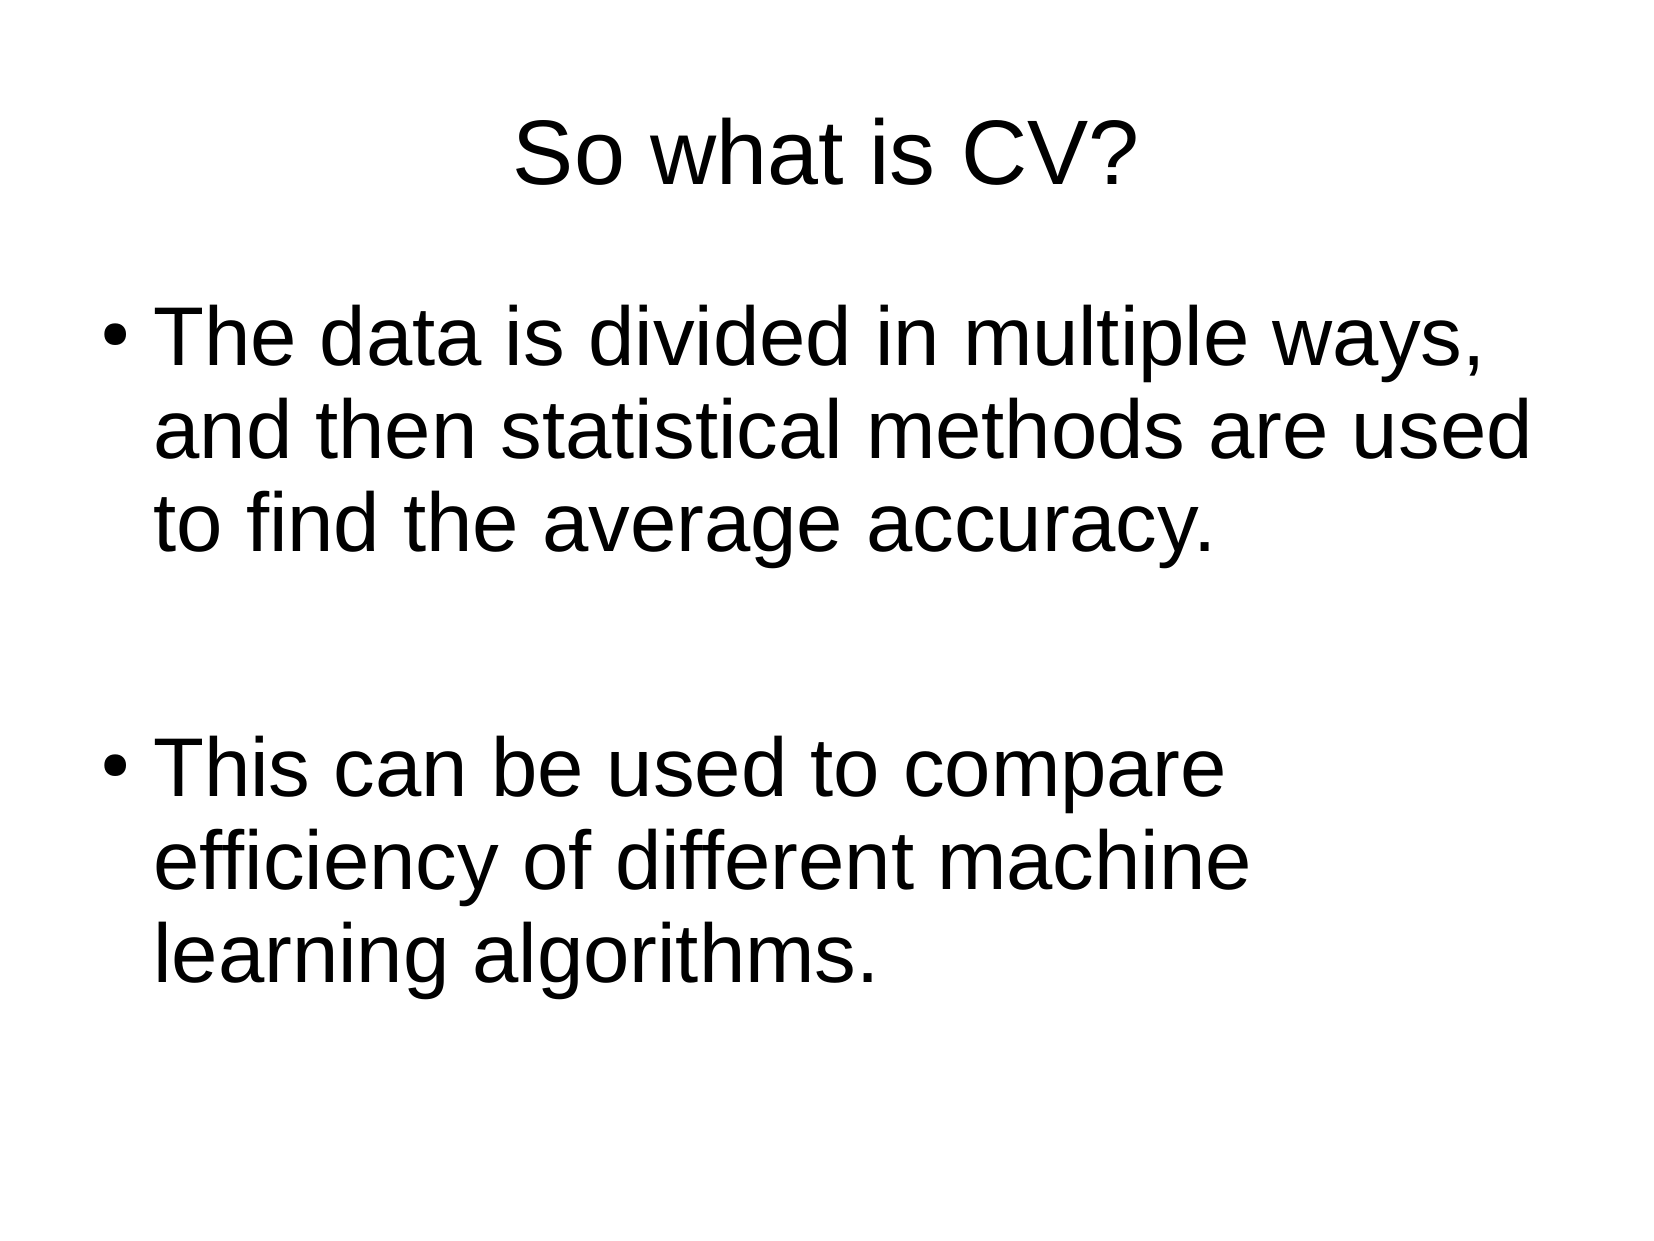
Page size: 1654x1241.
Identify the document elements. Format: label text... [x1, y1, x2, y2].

list The data is divided in multiple ways, and then statistical methods are used to find the average accuracy. This can be used to compare efficiency of different machine learning algorithms. [82, 290, 1571, 1123]
title So what is CV? [82, 49, 1571, 257]
